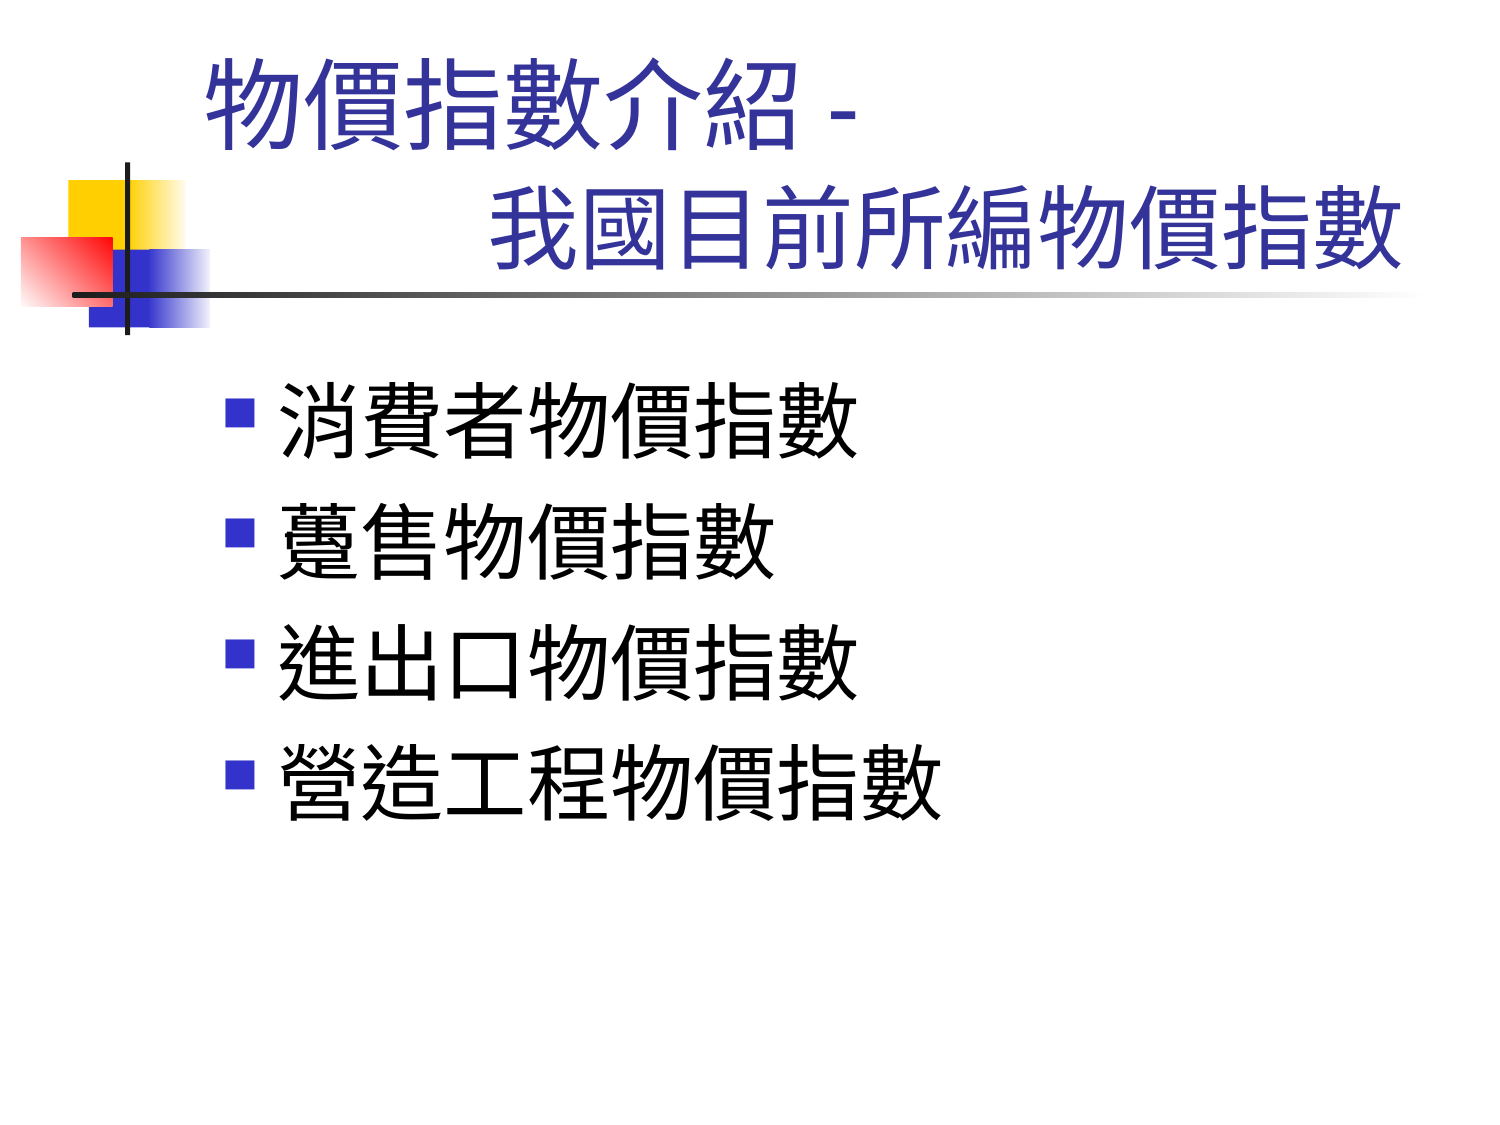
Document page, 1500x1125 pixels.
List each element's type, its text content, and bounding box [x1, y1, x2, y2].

title 物價指數介紹- 我國目前所編物價指數 [188, 35, 1468, 276]
list 消費者物價指數 躉售物價指數 進出口物價指數 營造工程物價指數 [206, 361, 1448, 882]
